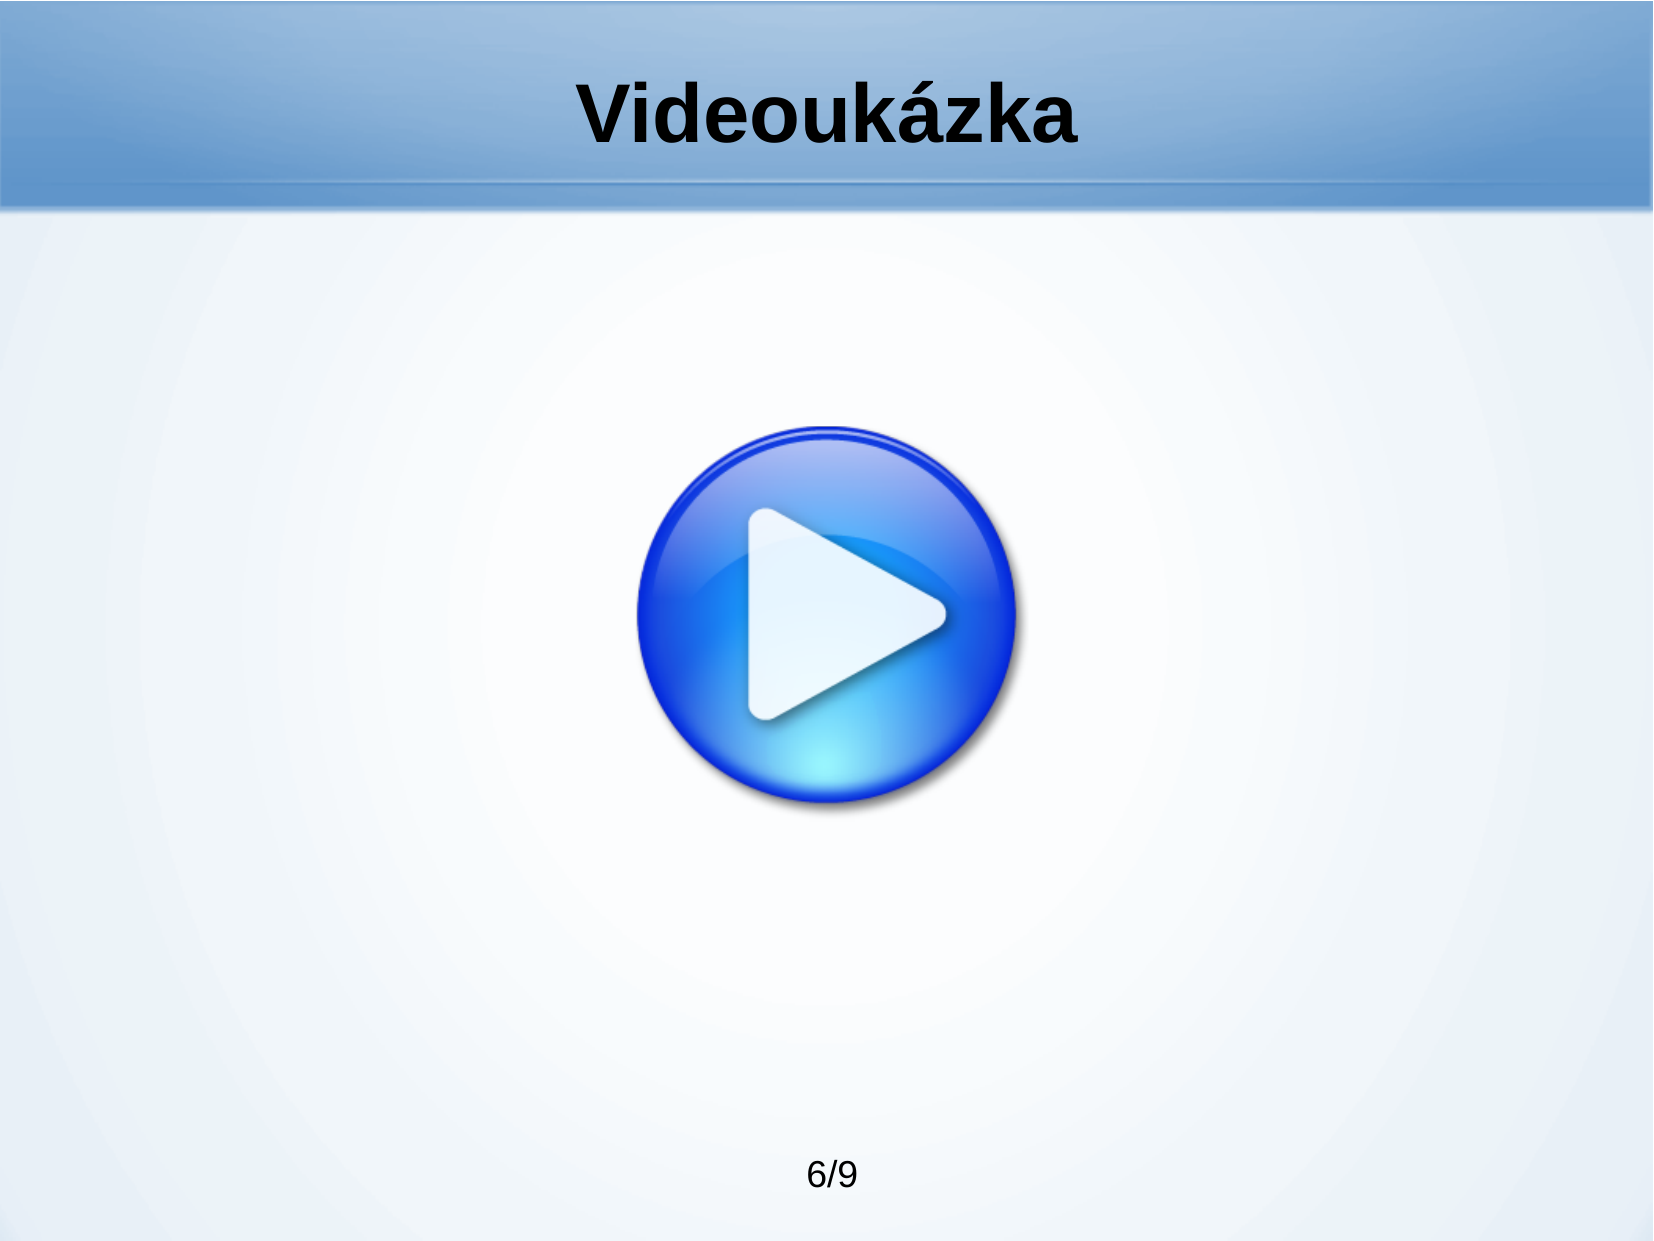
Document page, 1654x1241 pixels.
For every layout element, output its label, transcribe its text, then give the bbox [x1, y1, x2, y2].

title Videoukázka [82, 49, 1571, 179]
text_box <number>/9 [590, 1145, 1074, 1216]
picture [0, 1, 1653, 1241]
